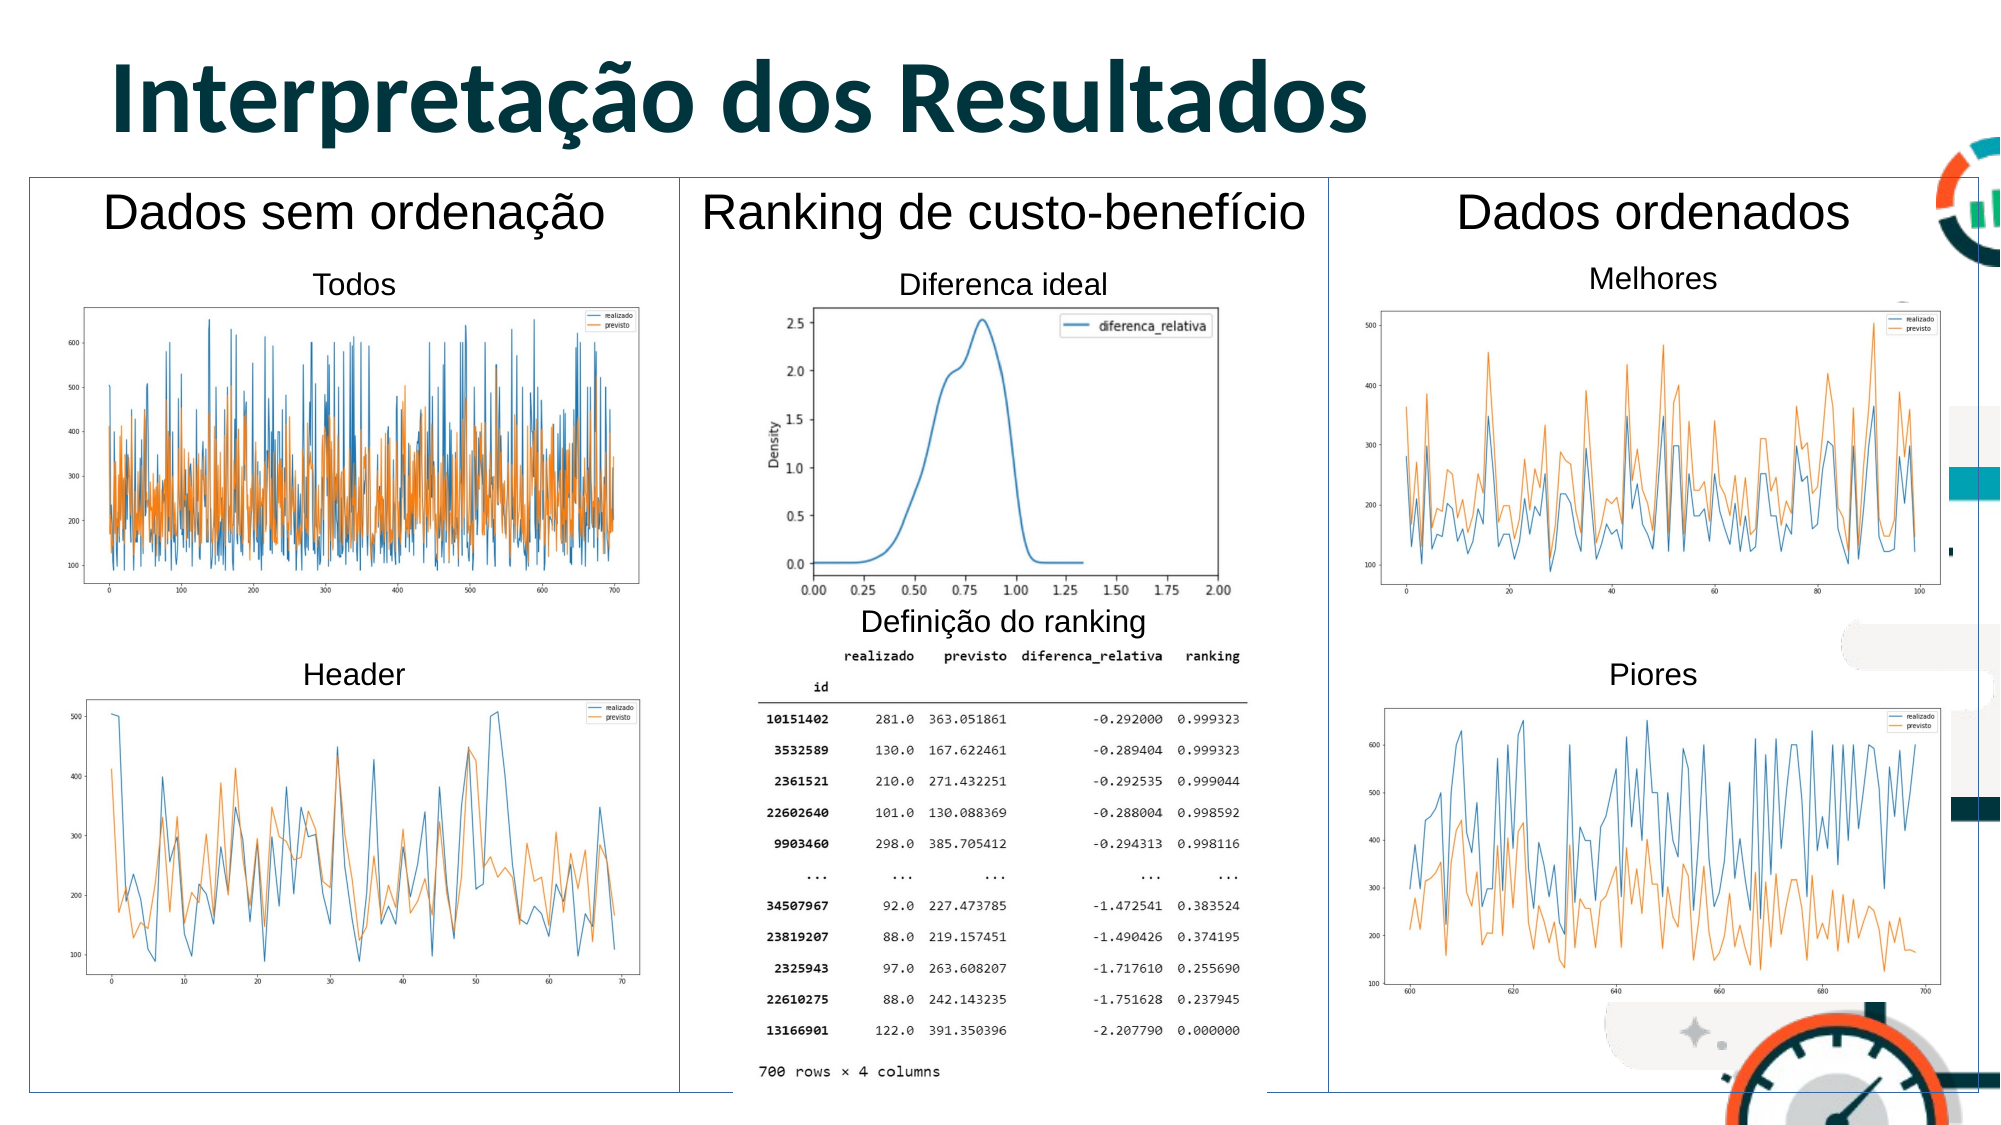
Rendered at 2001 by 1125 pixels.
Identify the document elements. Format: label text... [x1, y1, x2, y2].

text_box Dados ordenados [1329, 178, 1978, 248]
picture [1721, 406, 2000, 1125]
picture [1358, 303, 1978, 649]
title Interpretação dos Resultados [94, 0, 1892, 177]
picture [59, 700, 650, 1002]
text_box Melhores [1329, 254, 1978, 304]
text_box Dados sem ordenação [29, 177, 679, 248]
text_box Definição do ranking [680, 596, 1328, 647]
text_box Todos [29, 259, 679, 310]
text_box Header [29, 649, 679, 700]
picture [733, 640, 1267, 1093]
text_box Diferença ideal [680, 259, 1328, 310]
text_box Ranking de custo-benefício [680, 178, 1328, 248]
picture [1936, 137, 2000, 267]
picture [763, 295, 1237, 607]
picture [1360, 699, 1978, 1092]
picture [59, 310, 650, 606]
text_box Piores [1329, 649, 1978, 700]
picture [1936, 248, 1968, 254]
